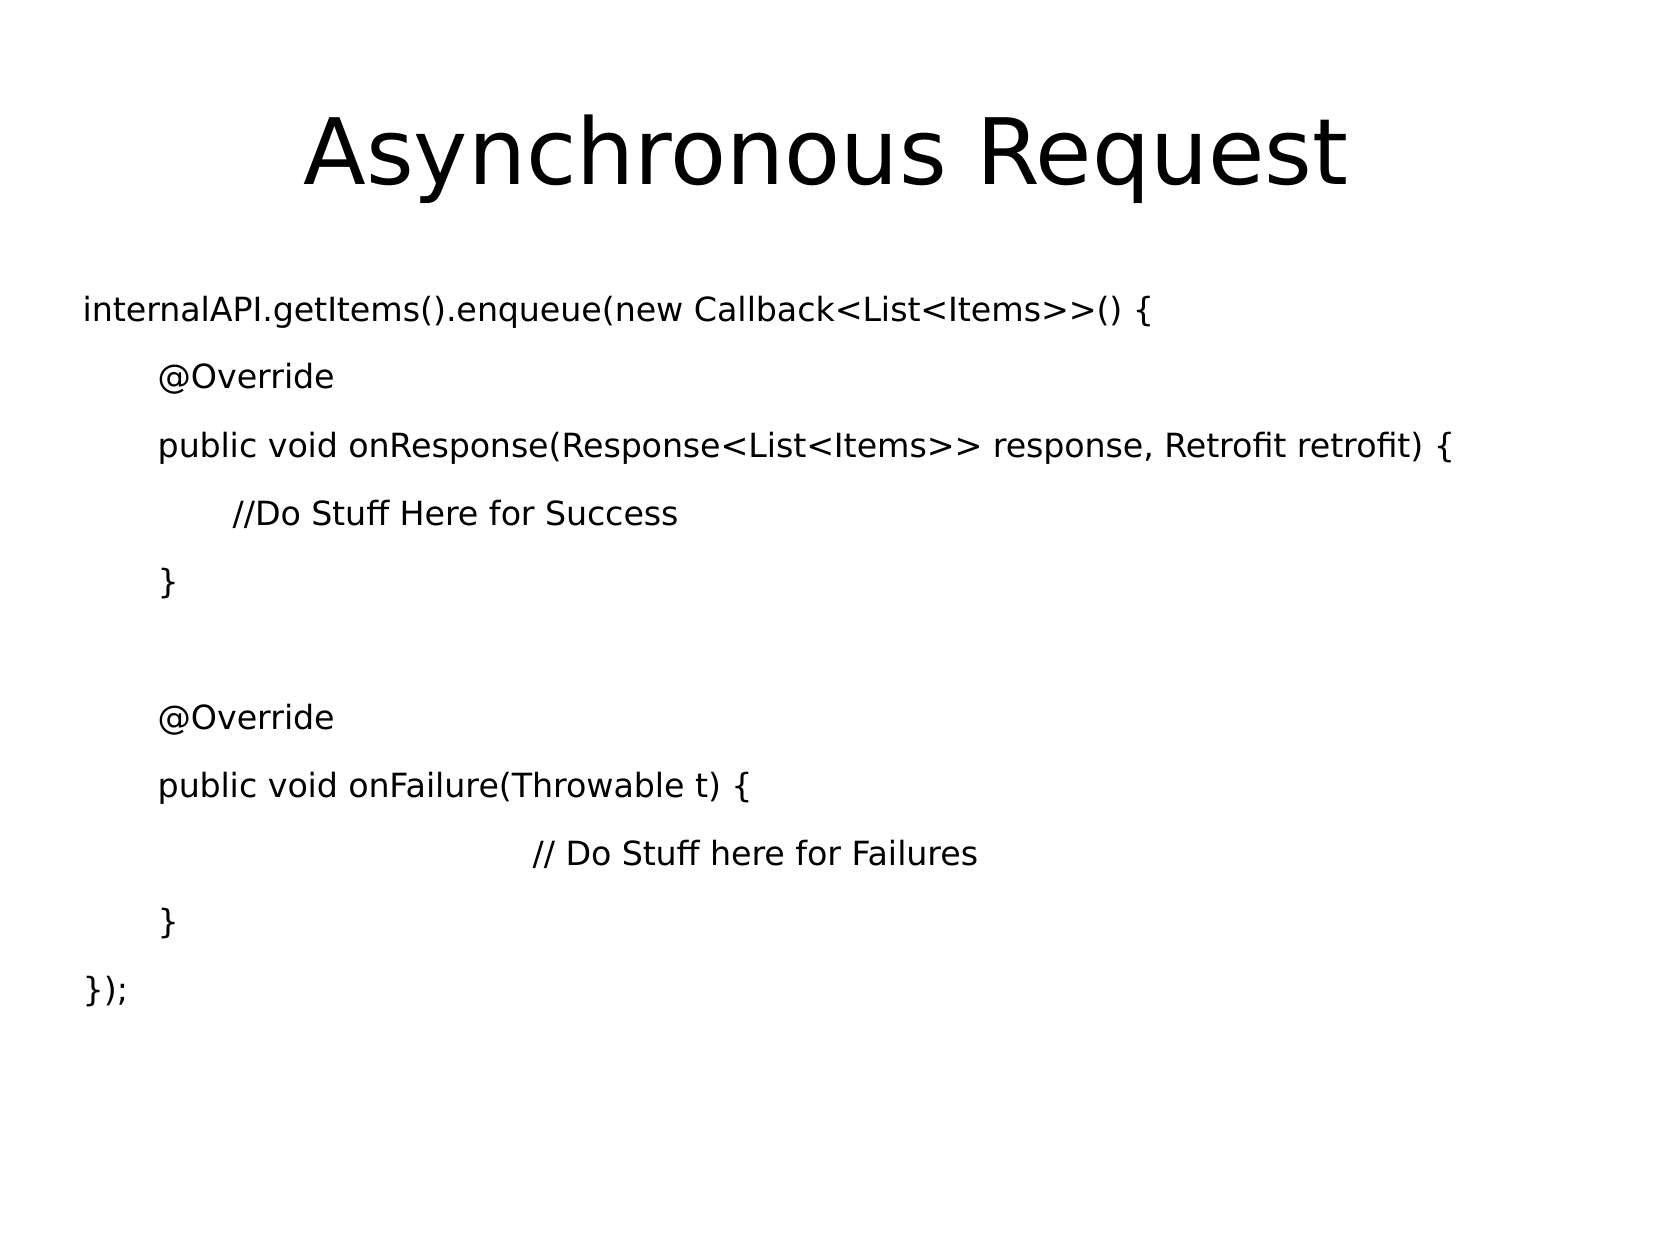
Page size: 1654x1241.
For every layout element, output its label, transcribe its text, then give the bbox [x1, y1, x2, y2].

list internalAPI.getItems().enqueue(new Callback<List<Items>>() { @Override public void onResponse(Response<List<Items>> response, Retrofit retrofit) { //Do Stuff Here for Success } @Override public void onFailure(Throwable t) { // Do Stuff here for Failures } }); [82, 290, 1571, 1010]
title Asynchronous Request [82, 49, 1571, 257]
